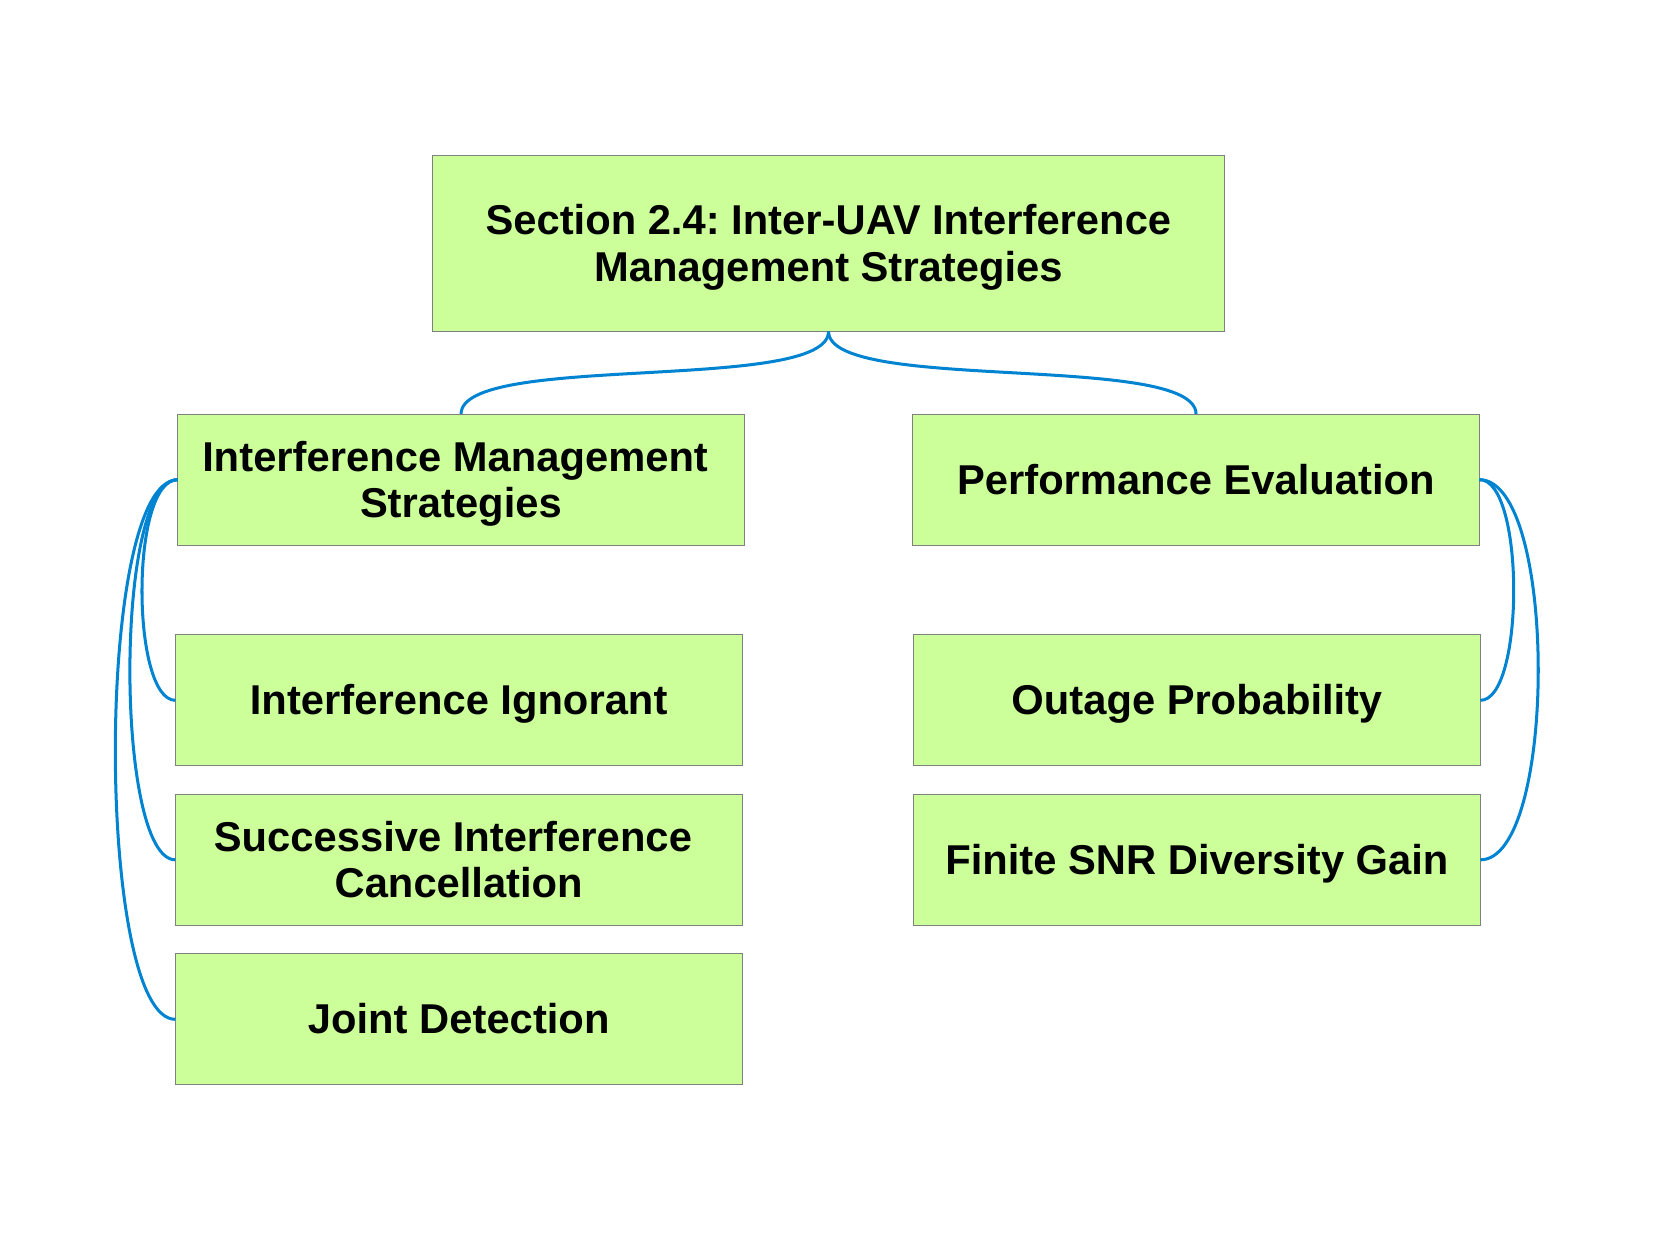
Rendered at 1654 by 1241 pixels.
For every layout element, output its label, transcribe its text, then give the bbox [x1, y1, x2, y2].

text_box Outage Probability [913, 634, 1481, 766]
text_box Finite SNR Diversity Gain [913, 794, 1481, 926]
text_box Interference Management Strategies [177, 414, 745, 546]
text_box Successive Interference Cancellation [175, 794, 743, 926]
text_box Section 2.4: Inter-UAV Interference Management Strategies [432, 155, 1225, 332]
text_box Performance Evaluation [912, 414, 1480, 546]
text_box Interference Ignorant [175, 634, 743, 766]
text_box Joint Detection [175, 953, 743, 1085]
